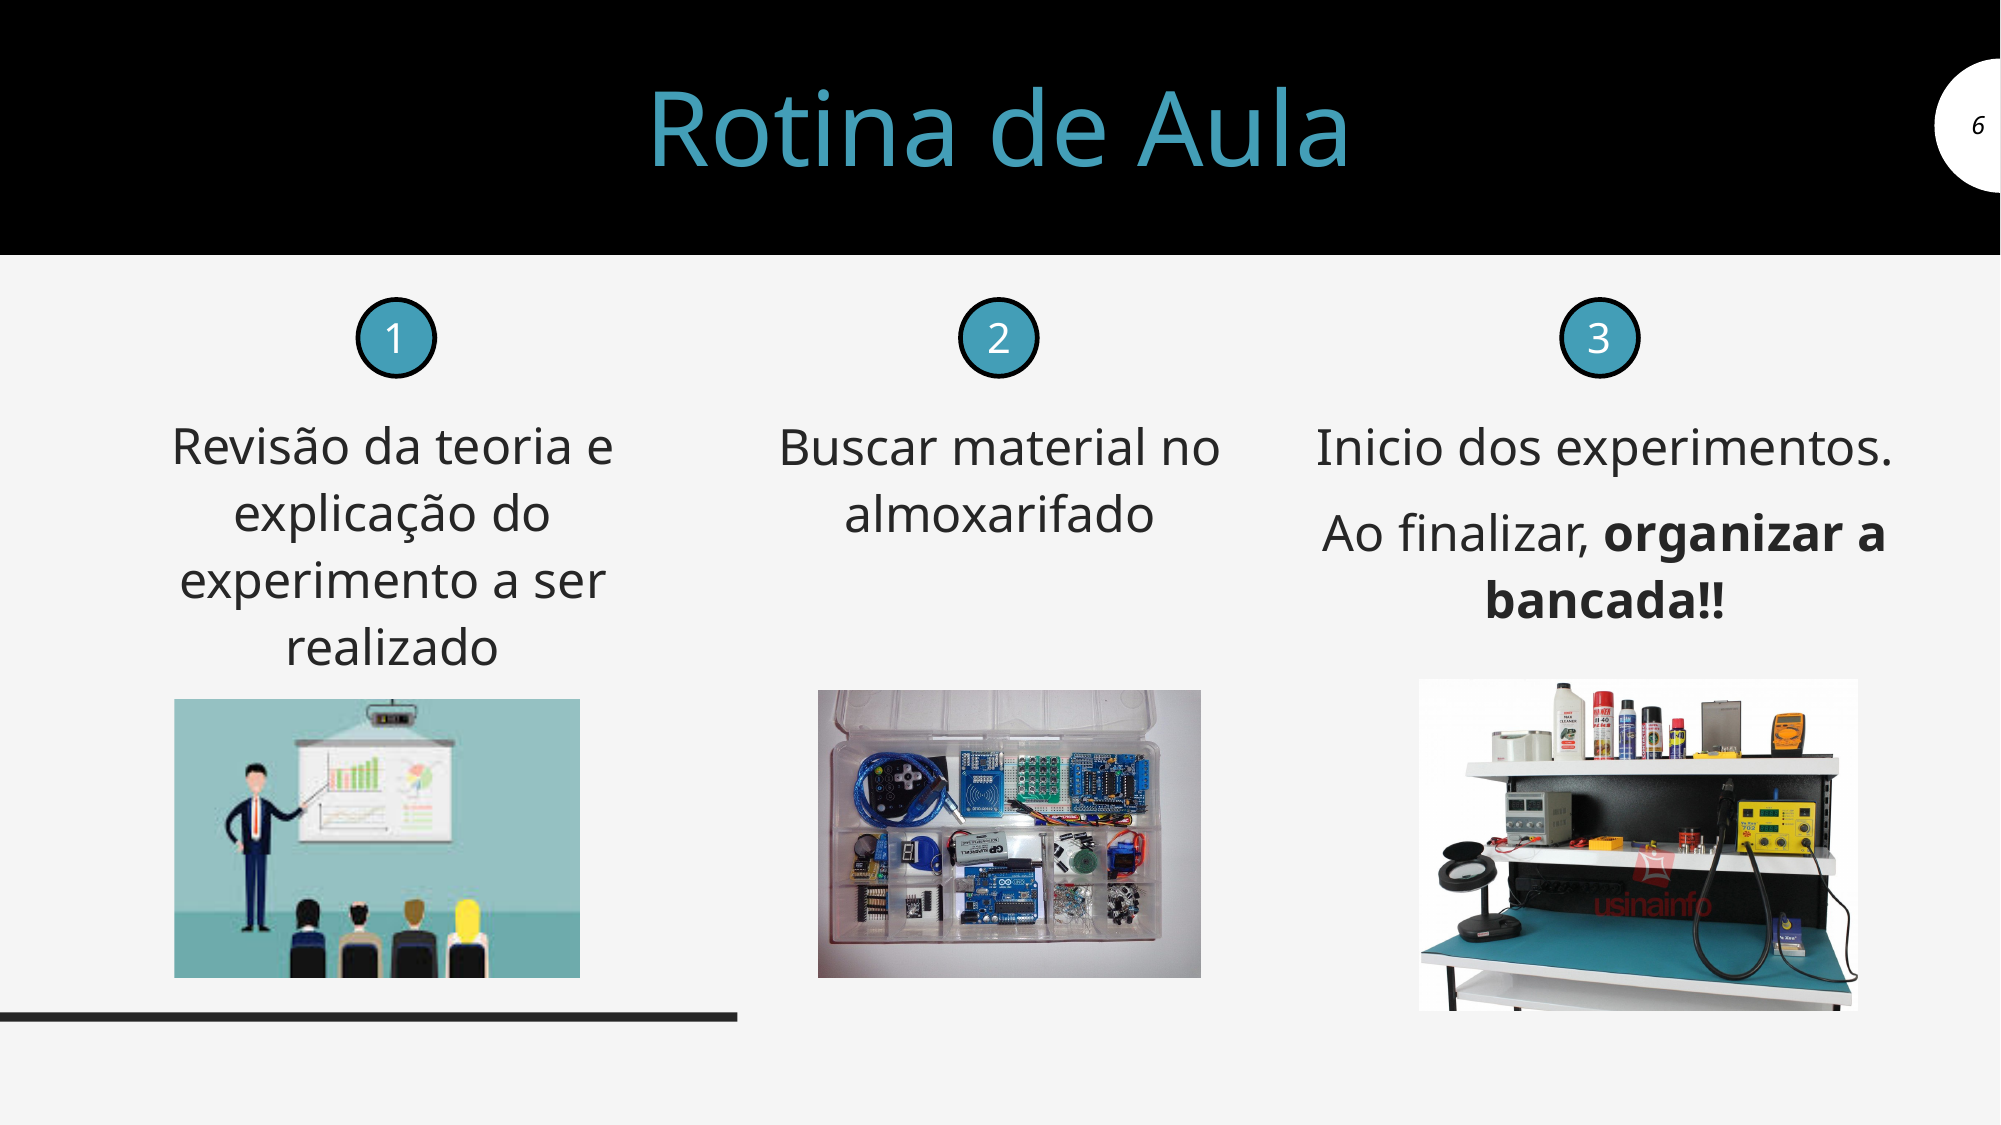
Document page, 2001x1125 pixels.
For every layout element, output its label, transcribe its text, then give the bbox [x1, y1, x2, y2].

title Rotina de Aula [125, 50, 1875, 215]
text_box [978, 370, 1020, 377]
text_box [1561, 311, 1572, 364]
list Buscar material no almoxarifado [739, 400, 1260, 608]
text_box [424, 311, 435, 365]
text_box [1628, 311, 1639, 365]
picture [174, 699, 580, 978]
picture [818, 690, 1201, 978]
text_box [375, 370, 418, 377]
text_box 1 [368, 304, 424, 370]
list Inicio dos experimentos. Ao finalizar, organizar a bancada!! [1260, 400, 1950, 777]
text_box [1028, 312, 1038, 363]
text_box 3 [1572, 304, 1628, 370]
text_box 2 [972, 304, 1028, 370]
text_box [1579, 370, 1621, 377]
text_box [357, 312, 368, 364]
slide_number <número> [1933, 96, 2000, 157]
list Revisão da teoria e explicação do experimento a ser realizado [80, 399, 706, 776]
text_box [980, 299, 1017, 304]
text_box [960, 310, 972, 366]
text_box [1582, 299, 1618, 304]
text_box [378, 299, 415, 304]
picture [1419, 679, 1858, 1011]
